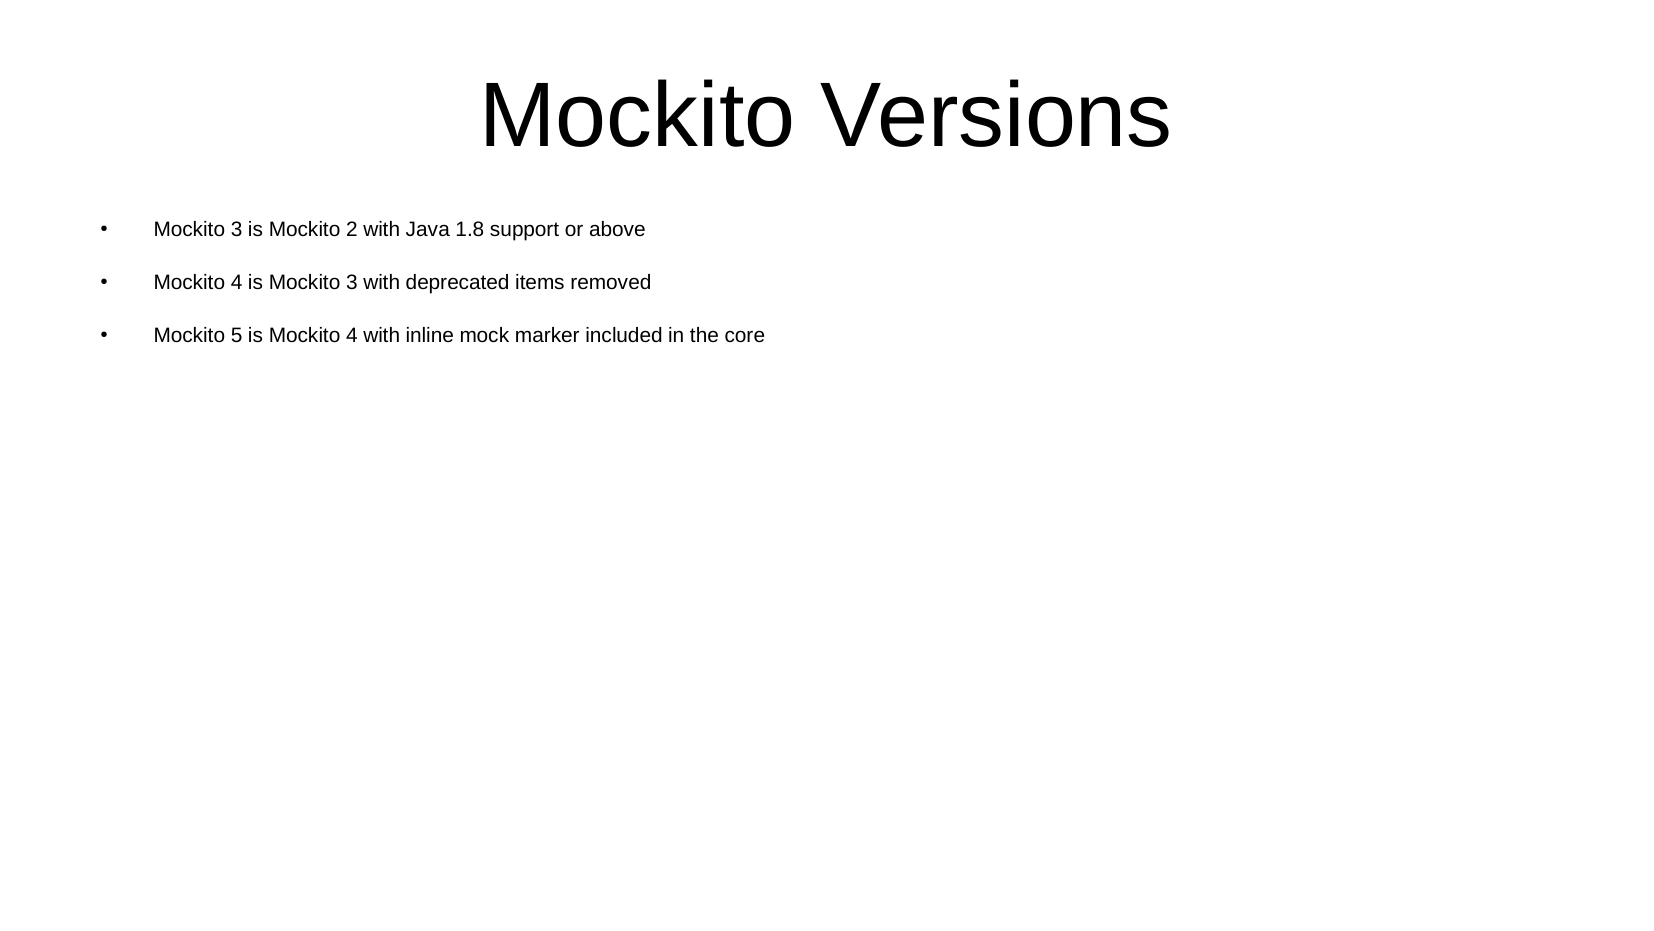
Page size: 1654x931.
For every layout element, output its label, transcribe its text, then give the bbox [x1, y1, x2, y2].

list Mockito 3 is Mockito 2 with Java 1.8 support or above Mockito 4 is Mockito 3 with deprecated items removed Mockito 5 is Mockito 4 with inline mock marker included in the core [82, 217, 1571, 758]
title Mockito Versions [82, 37, 1571, 193]
